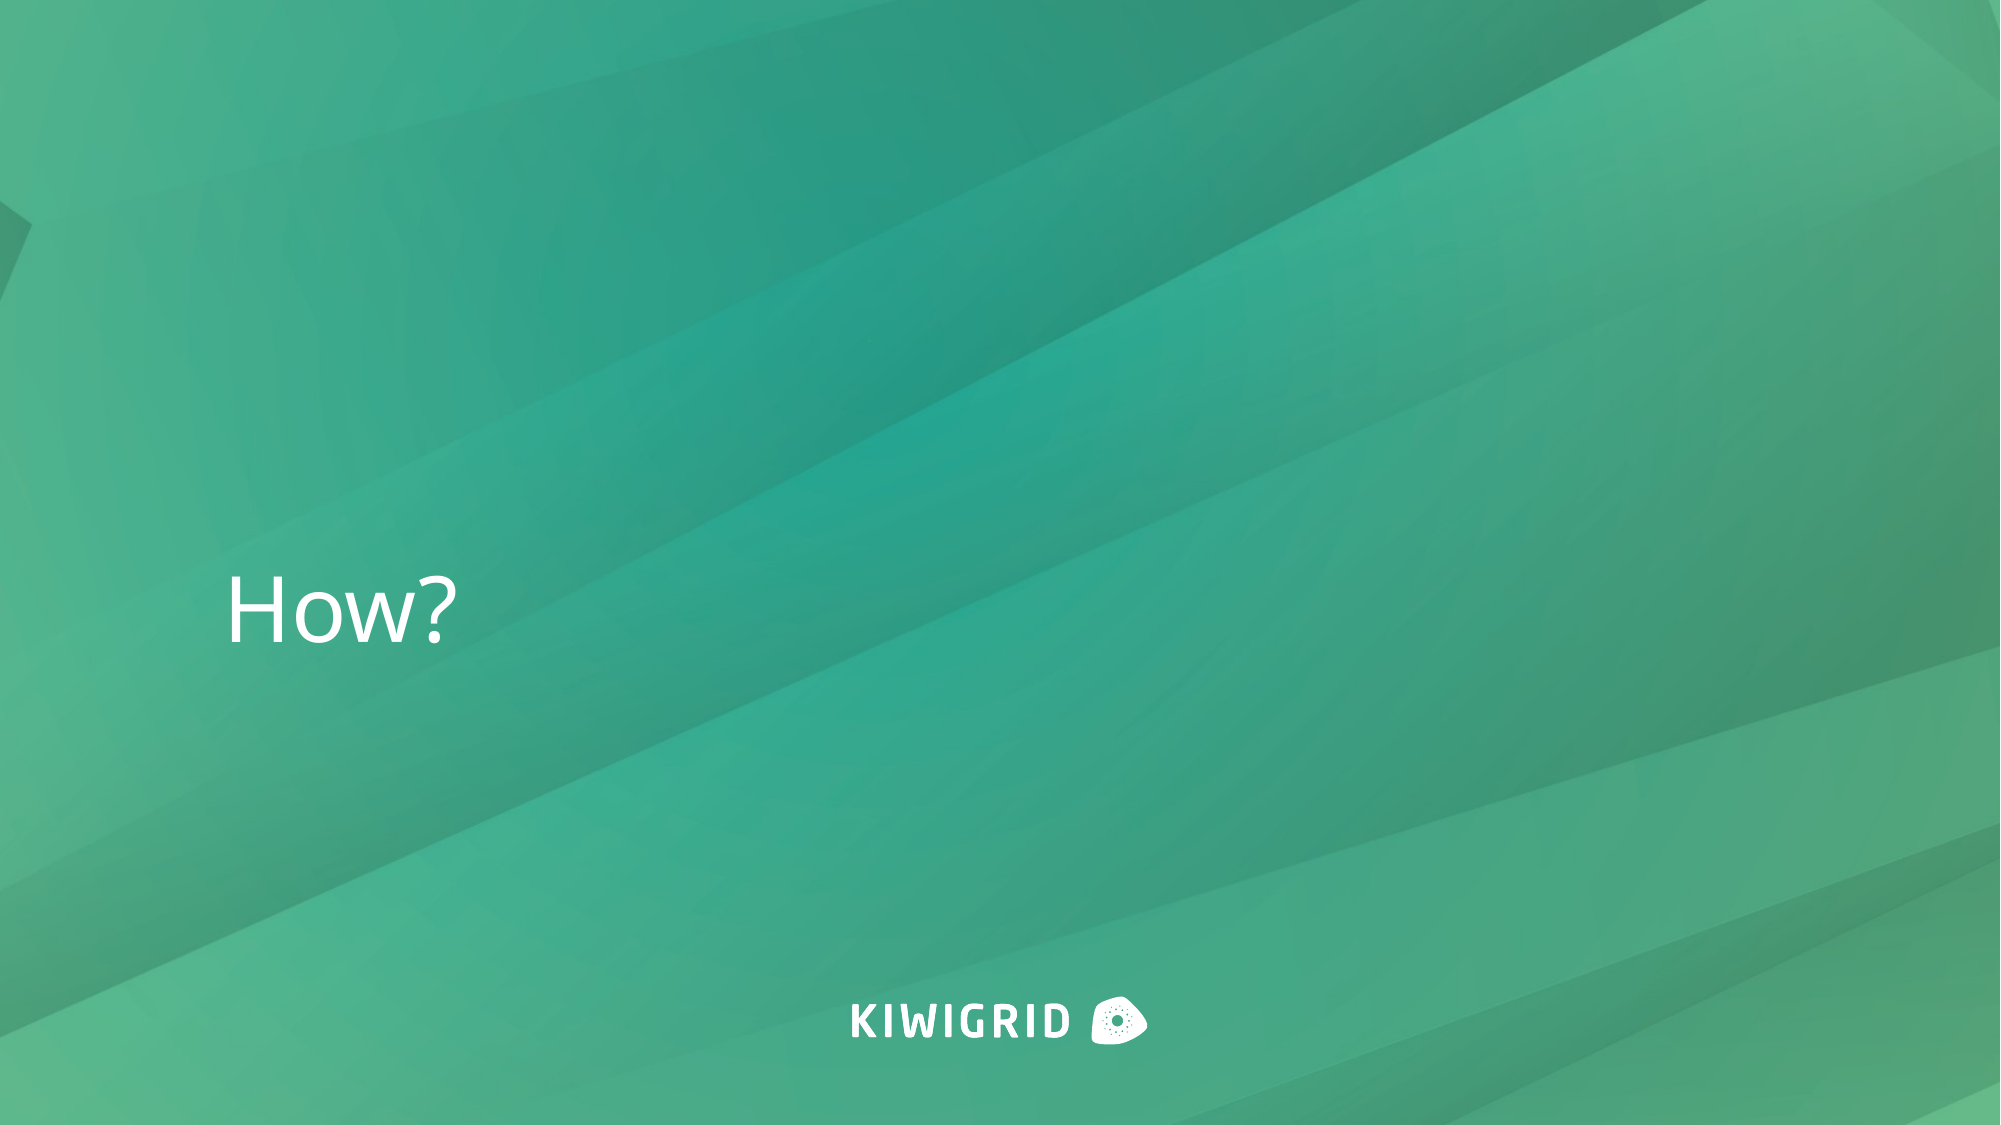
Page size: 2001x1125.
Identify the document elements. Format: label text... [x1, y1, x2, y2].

list How? [137, 583, 1863, 670]
picture [0, 0, 2000, 1125]
